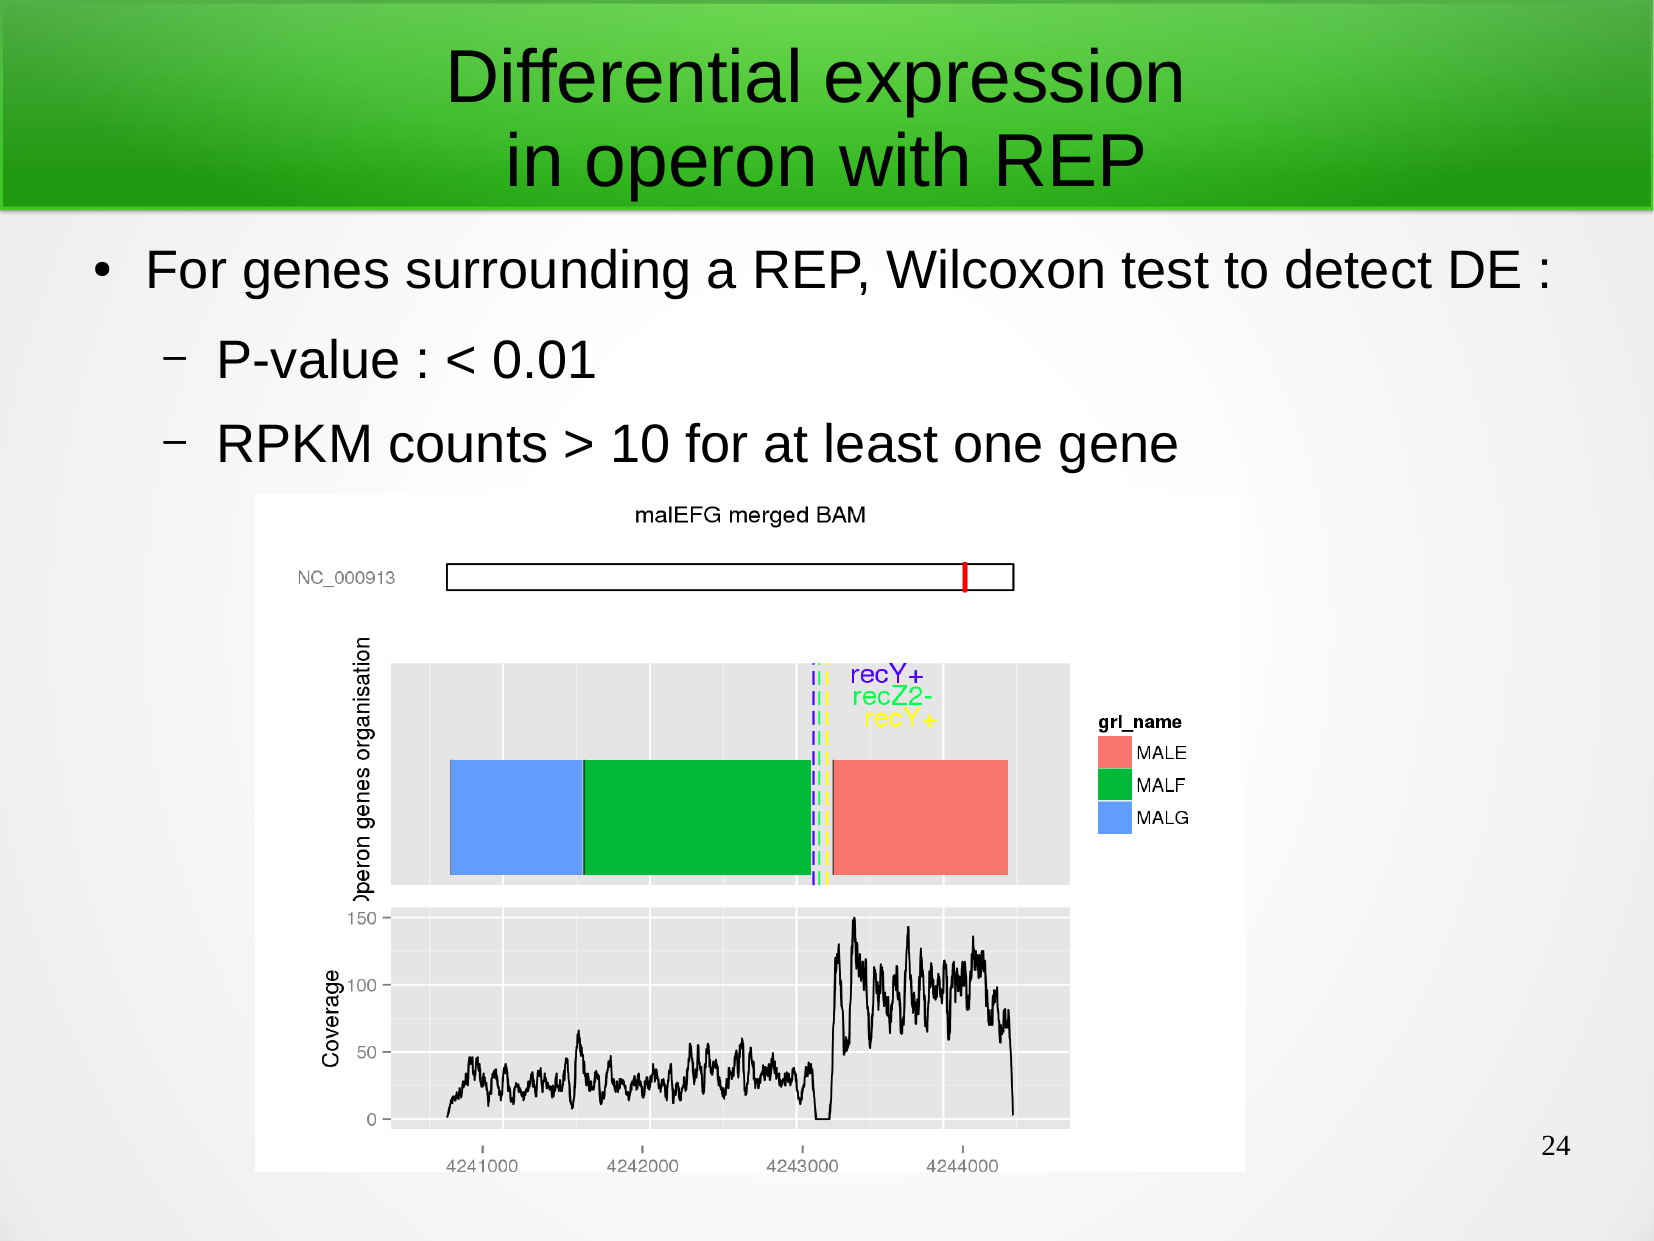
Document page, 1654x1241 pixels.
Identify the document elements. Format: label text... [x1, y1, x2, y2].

title Differential expression in operon with REP [82, 34, 1571, 203]
list For genes surrounding a REP, Wilcoxon test to detect DE : P-value : < 0.01 RPKM counts > 10 for at least one gene [75, 240, 1564, 1201]
